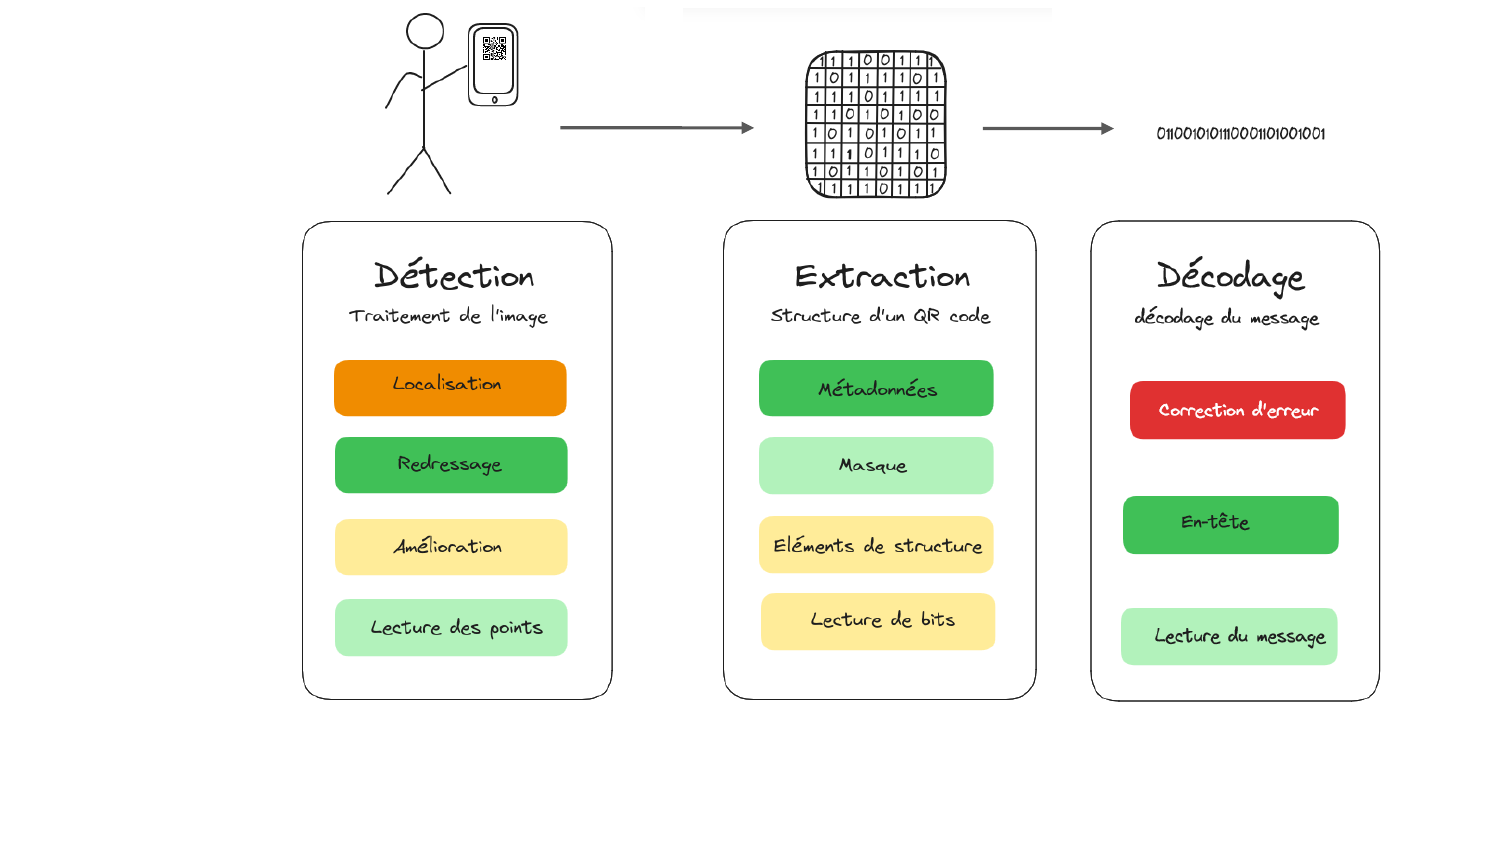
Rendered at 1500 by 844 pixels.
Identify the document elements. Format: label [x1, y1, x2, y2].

picture [279, 7, 645, 708]
picture [683, 8, 1407, 716]
